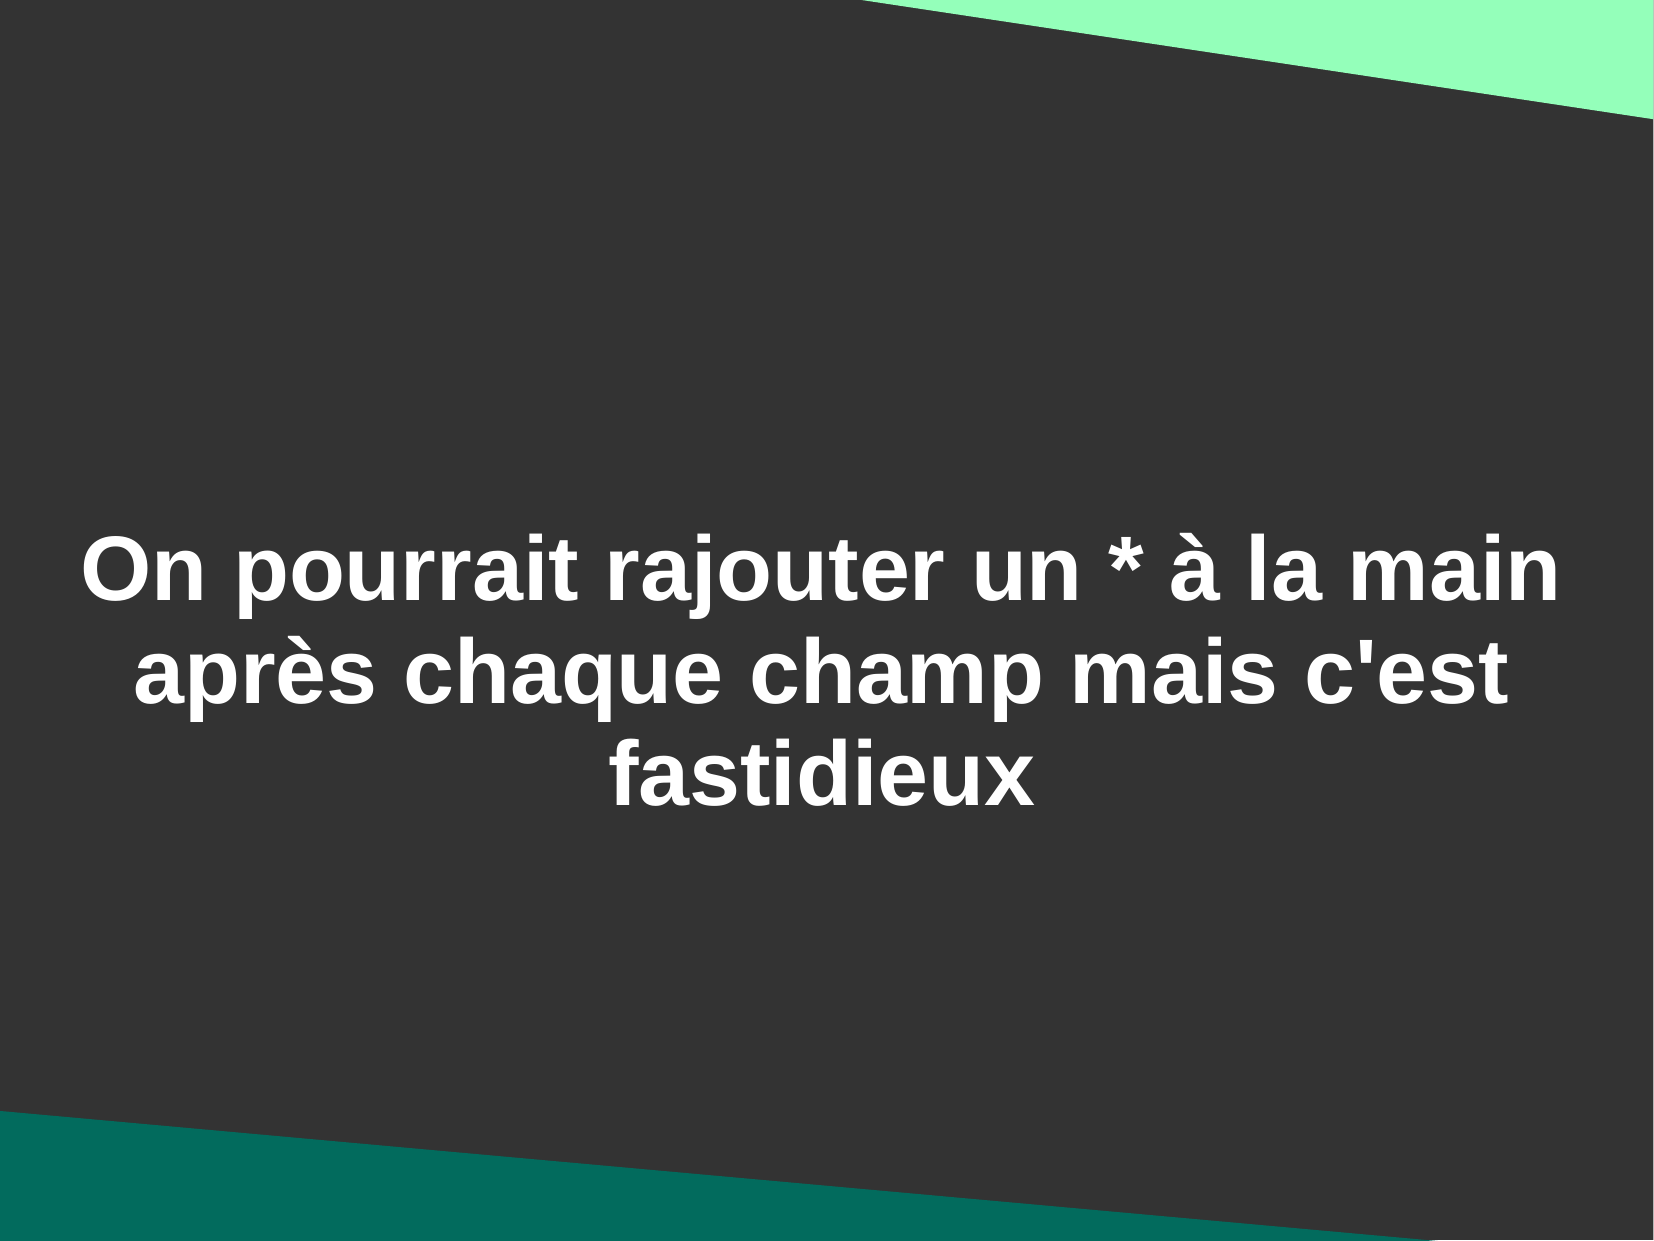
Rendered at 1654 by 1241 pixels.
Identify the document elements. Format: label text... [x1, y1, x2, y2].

text_box [861, 0, 1654, 120]
title On pourrait rajouter un * à la main après chaque champ mais c'est fastidieux [22, 517, 1622, 826]
